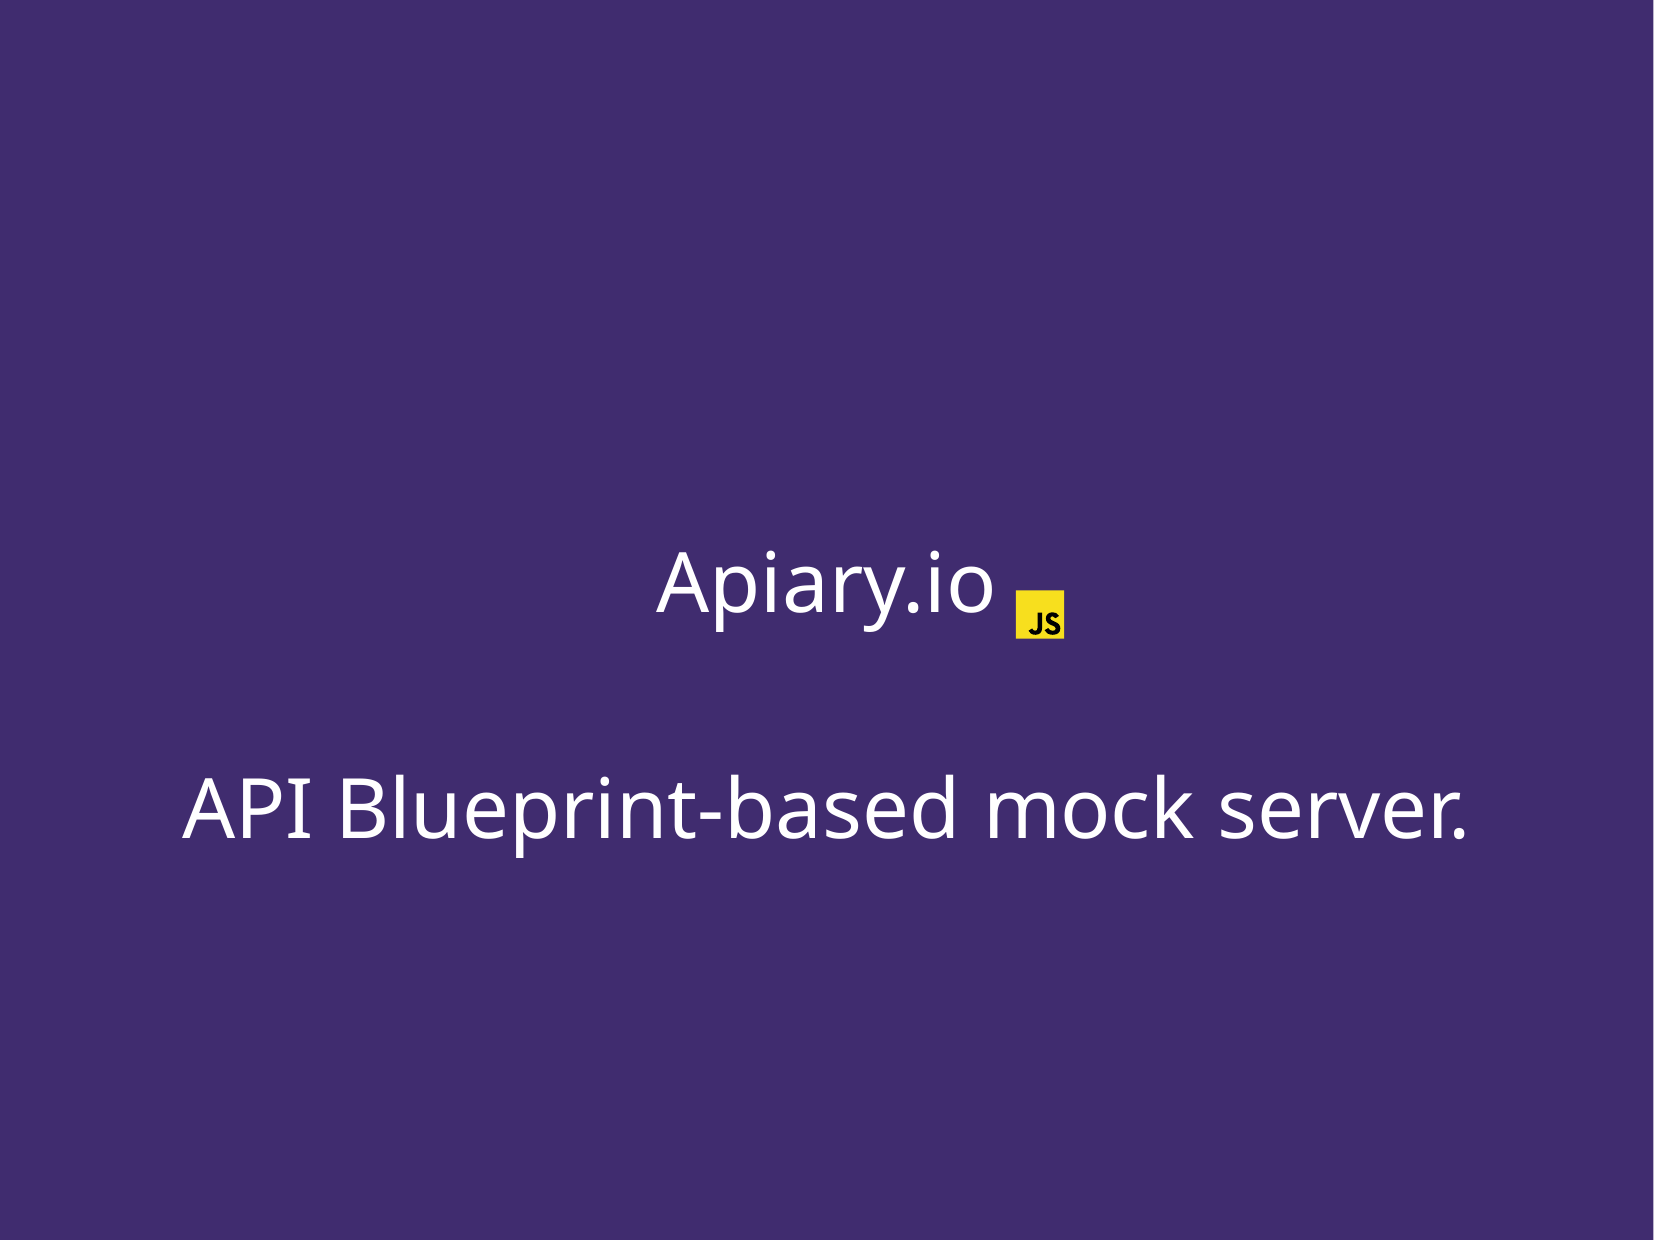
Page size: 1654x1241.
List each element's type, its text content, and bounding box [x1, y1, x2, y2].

subtitle Apiary.io API Blueprint-based mock server. [82, 49, 1571, 1111]
picture [1015, 590, 1065, 639]
